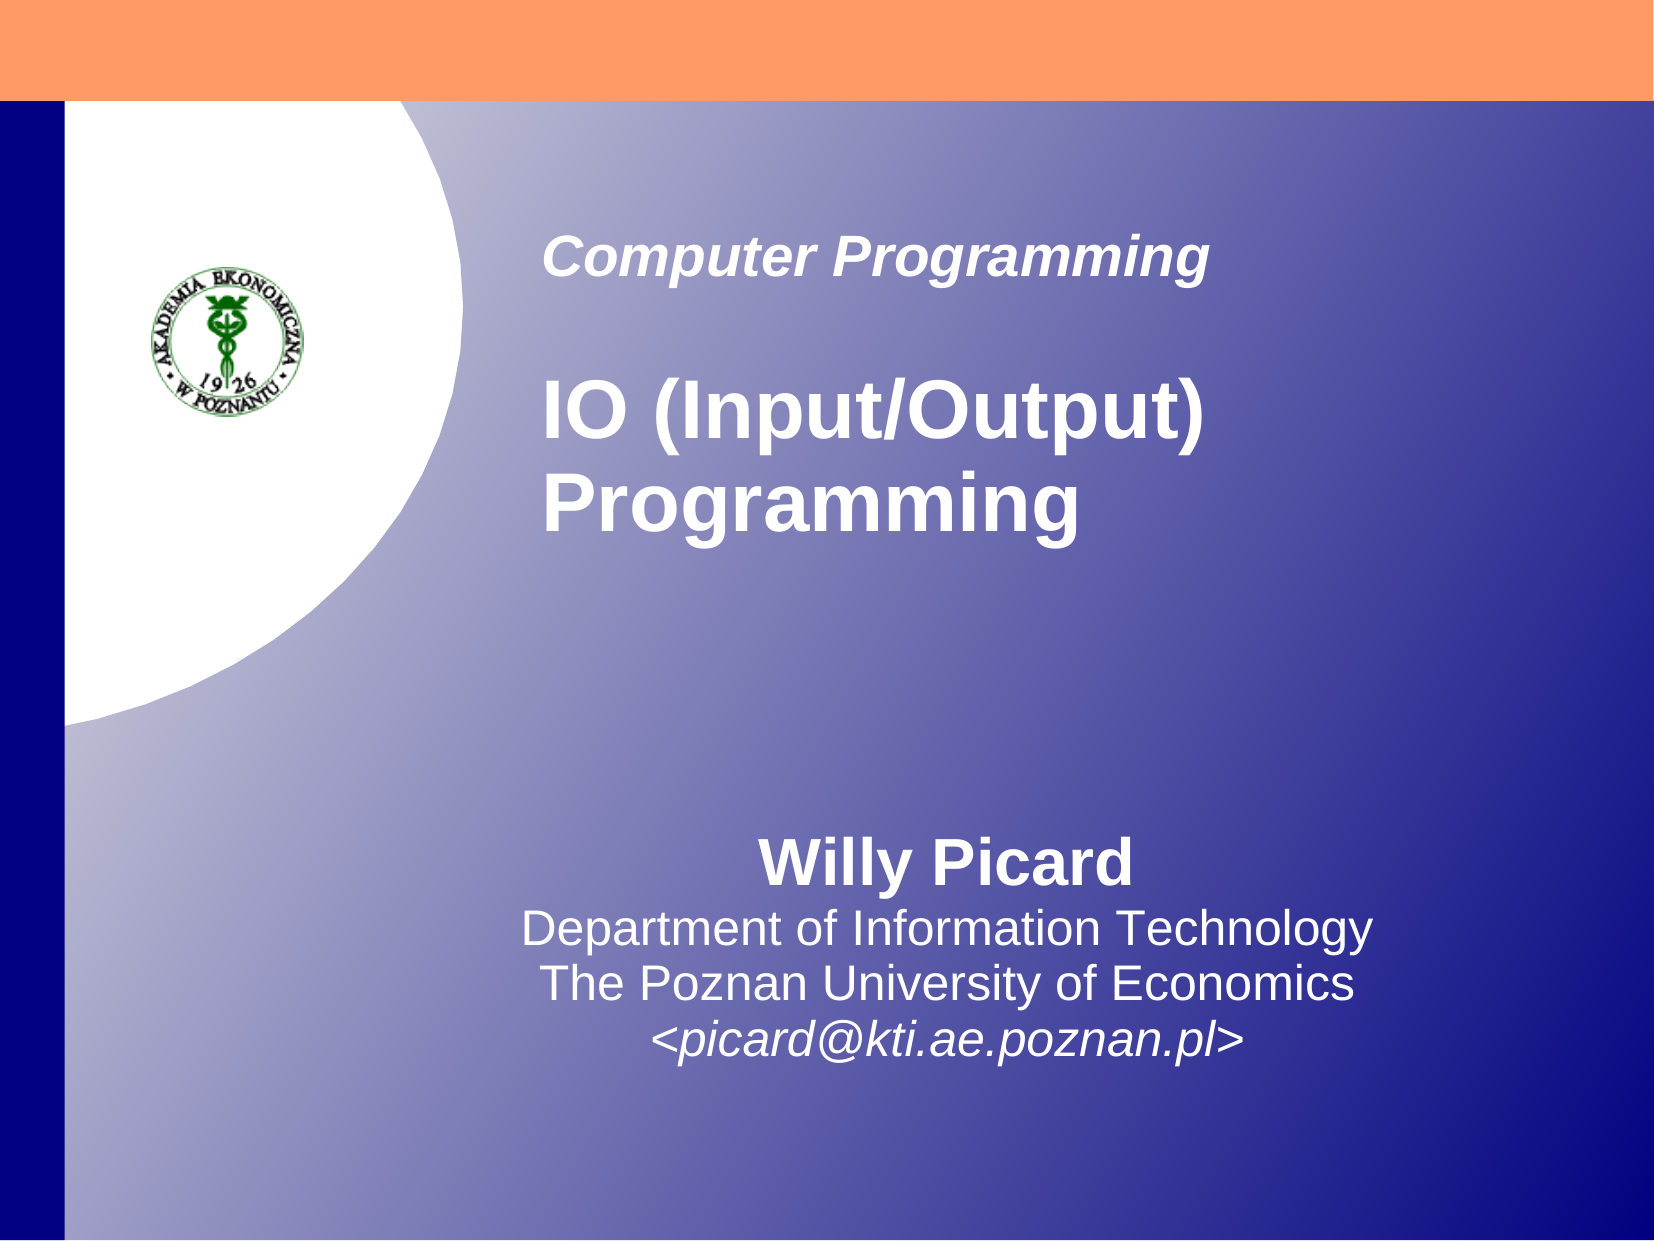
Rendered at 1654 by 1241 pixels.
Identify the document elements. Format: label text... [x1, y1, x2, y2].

title Computer Programming IO (Input/Output) Programming [541, 223, 1588, 653]
picture [151, 267, 304, 417]
